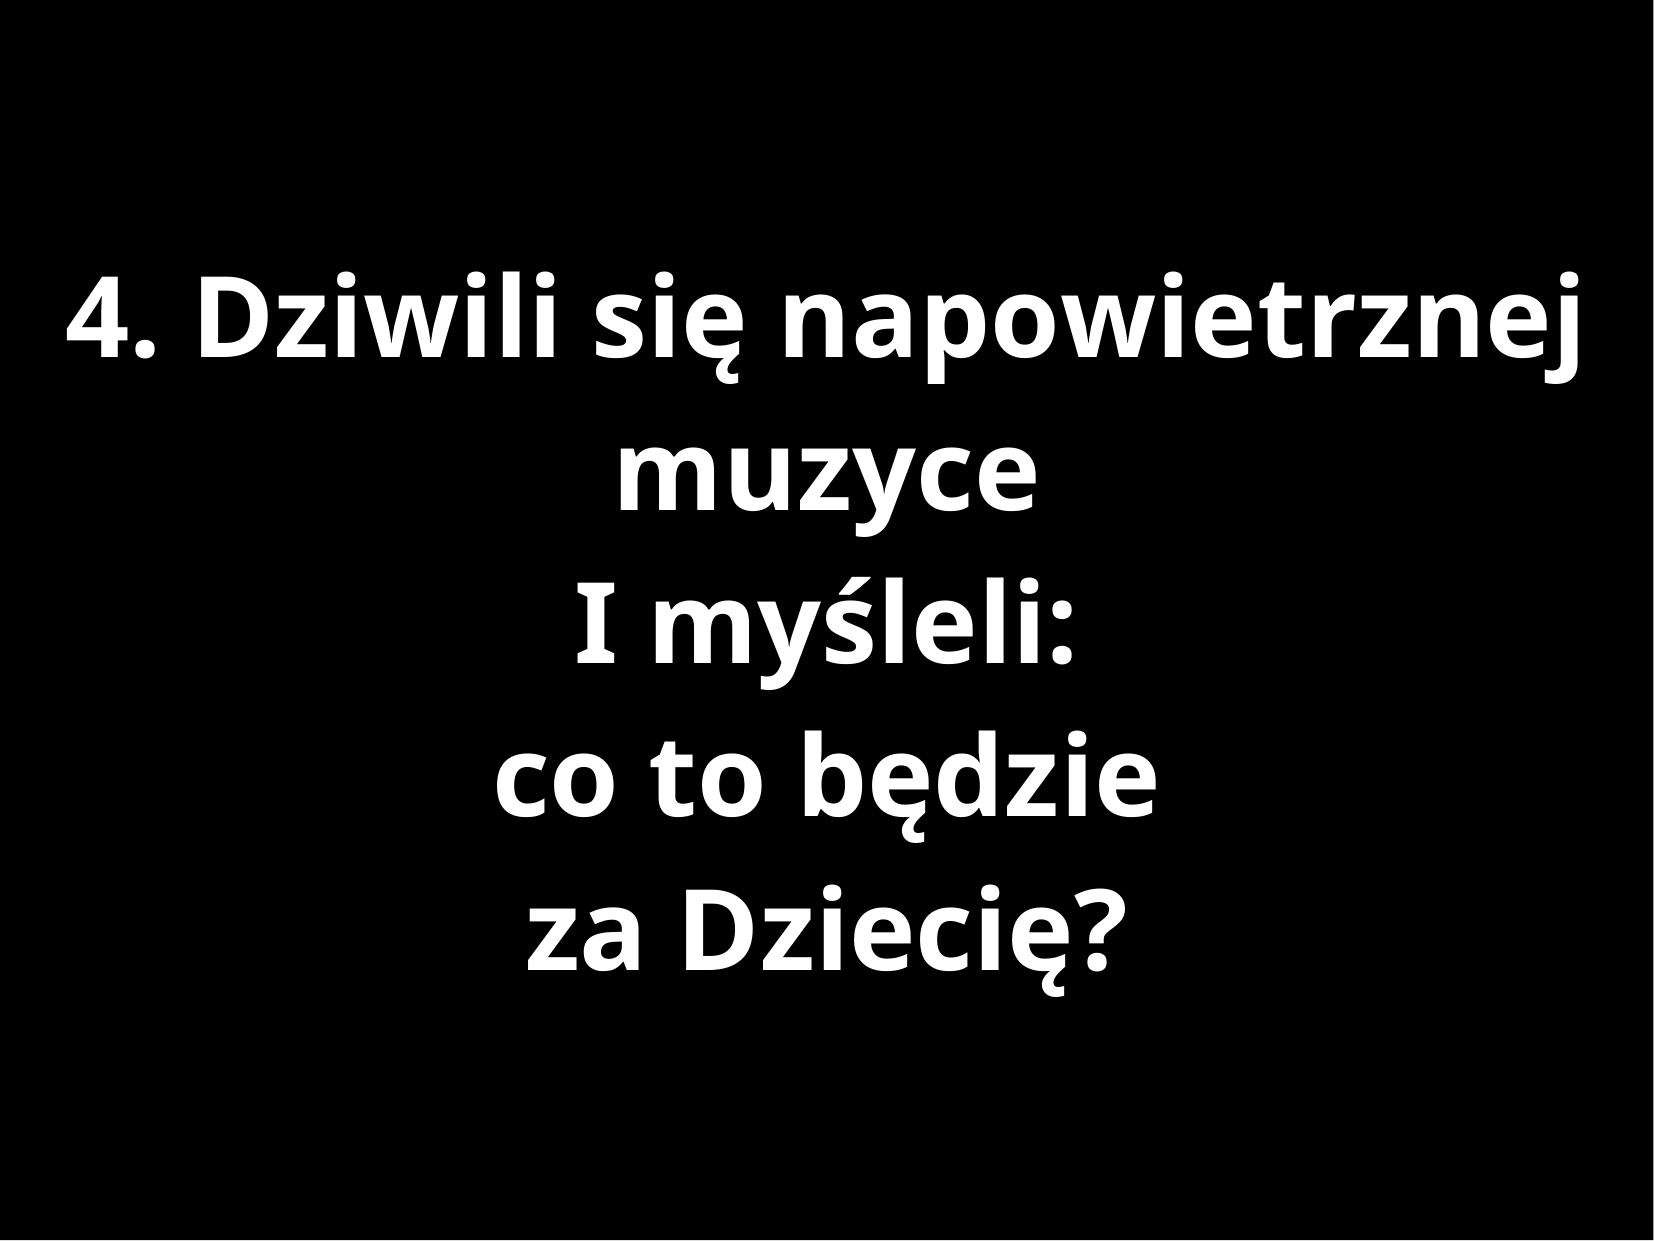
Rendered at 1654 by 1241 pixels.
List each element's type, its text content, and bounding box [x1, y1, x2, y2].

title 4. Dziwili się napowietrznej muzyce I myśleli: co to będzie za Dziecię? [0, 0, 1654, 1241]
